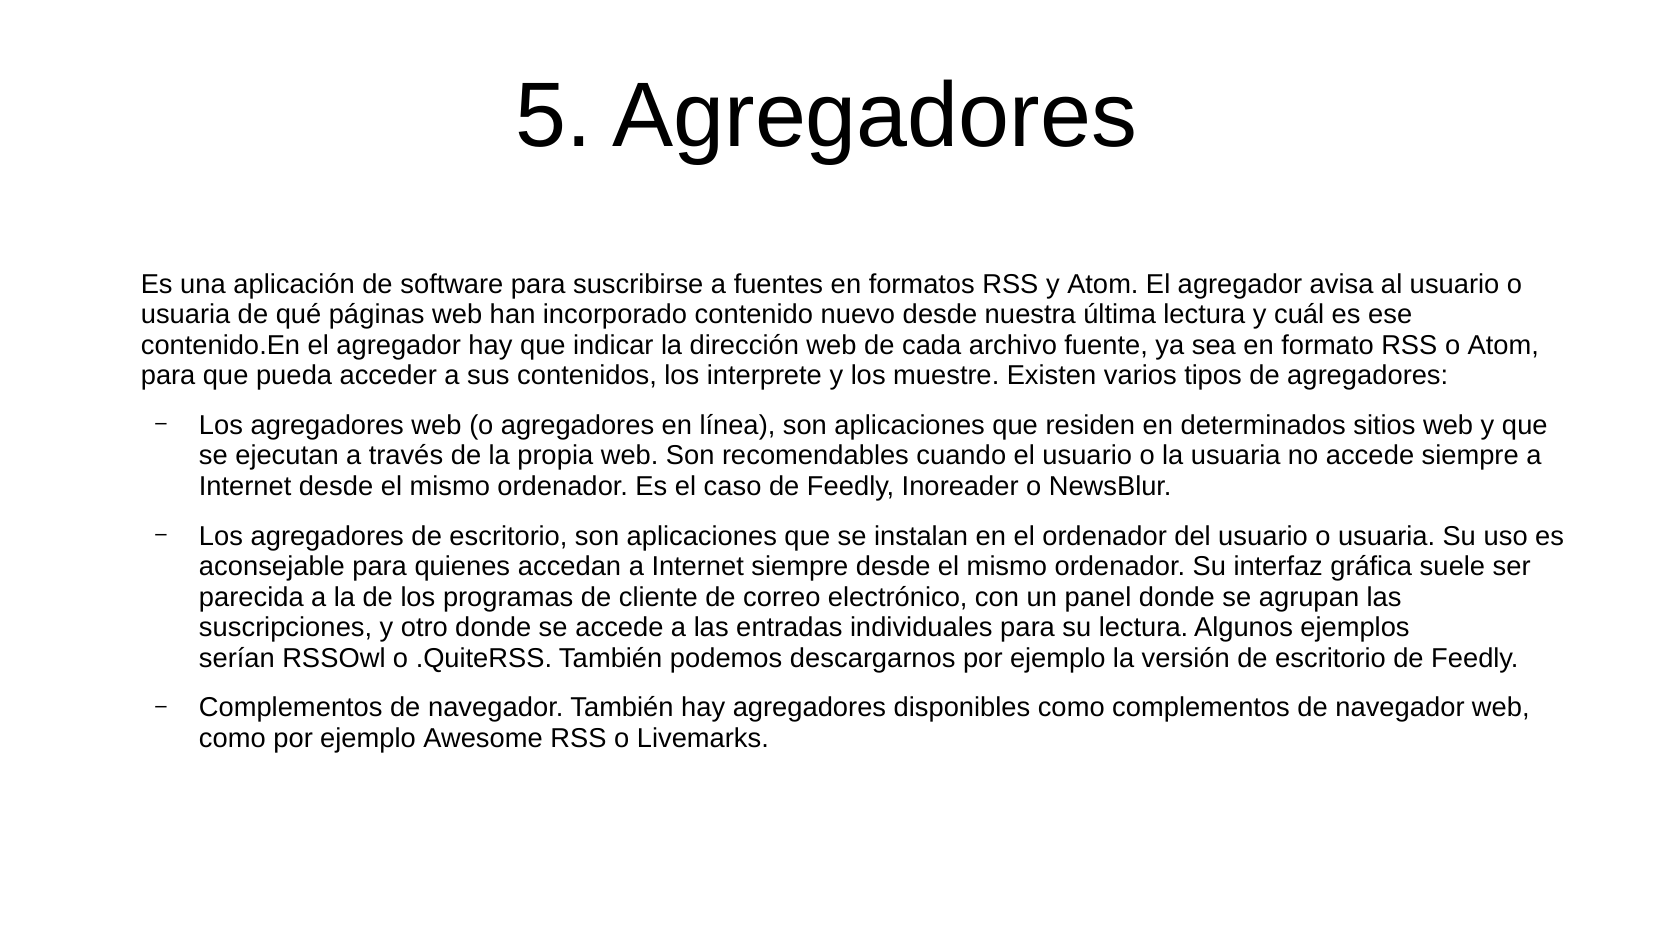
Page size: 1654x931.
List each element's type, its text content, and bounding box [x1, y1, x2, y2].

title 5. Agregadores [82, 37, 1571, 193]
list Es una aplicación de software para suscribirse a fuentes en formatos RSS y Atom. El agregador avisa al usuario o usuaria de qué páginas web han incorporado contenido nuevo desde nuestra última lectura y cuál es ese contenido.En el agregador hay que indicar la dirección web de cada archivo fuente, ya sea en formato RSS o Atom, para que pueda acceder a sus contenidos, los interprete y los muestre. Existen varios tipos de agregadores: Los agregadores web (o agregadores en línea), son aplicaciones que residen en determinados sitios web y que se ejecutan a través de la propia web. Son recomendables cuando el usuario o la usuaria no accede siempre a Internet desde el mismo ordenador. Es el caso de Feedly, Inoreader o NewsBlur. Los agregadores de escritorio, son aplicaciones que se instalan en el ordenador del usuario o usuaria. Su uso es aconsejable para quienes accedan a Internet siempre desde el mismo ordenador. Su interfaz gráfica suele ser parecida a la de los programas de cliente de correo electrónico, con un panel donde se agrupan las suscripciones, y otro donde se accede a las entradas individuales para su lectura. Algunos ejemplos serían RSSOwl o .QuiteRSS. También podemos descargarnos por ejemplo la versión de escritorio de Feedly. Complementos de navegador. También hay agregadores disponibles como complementos de navegador web, como por ejemplo Awesome RSS o Livemarks. [82, 217, 1571, 758]
